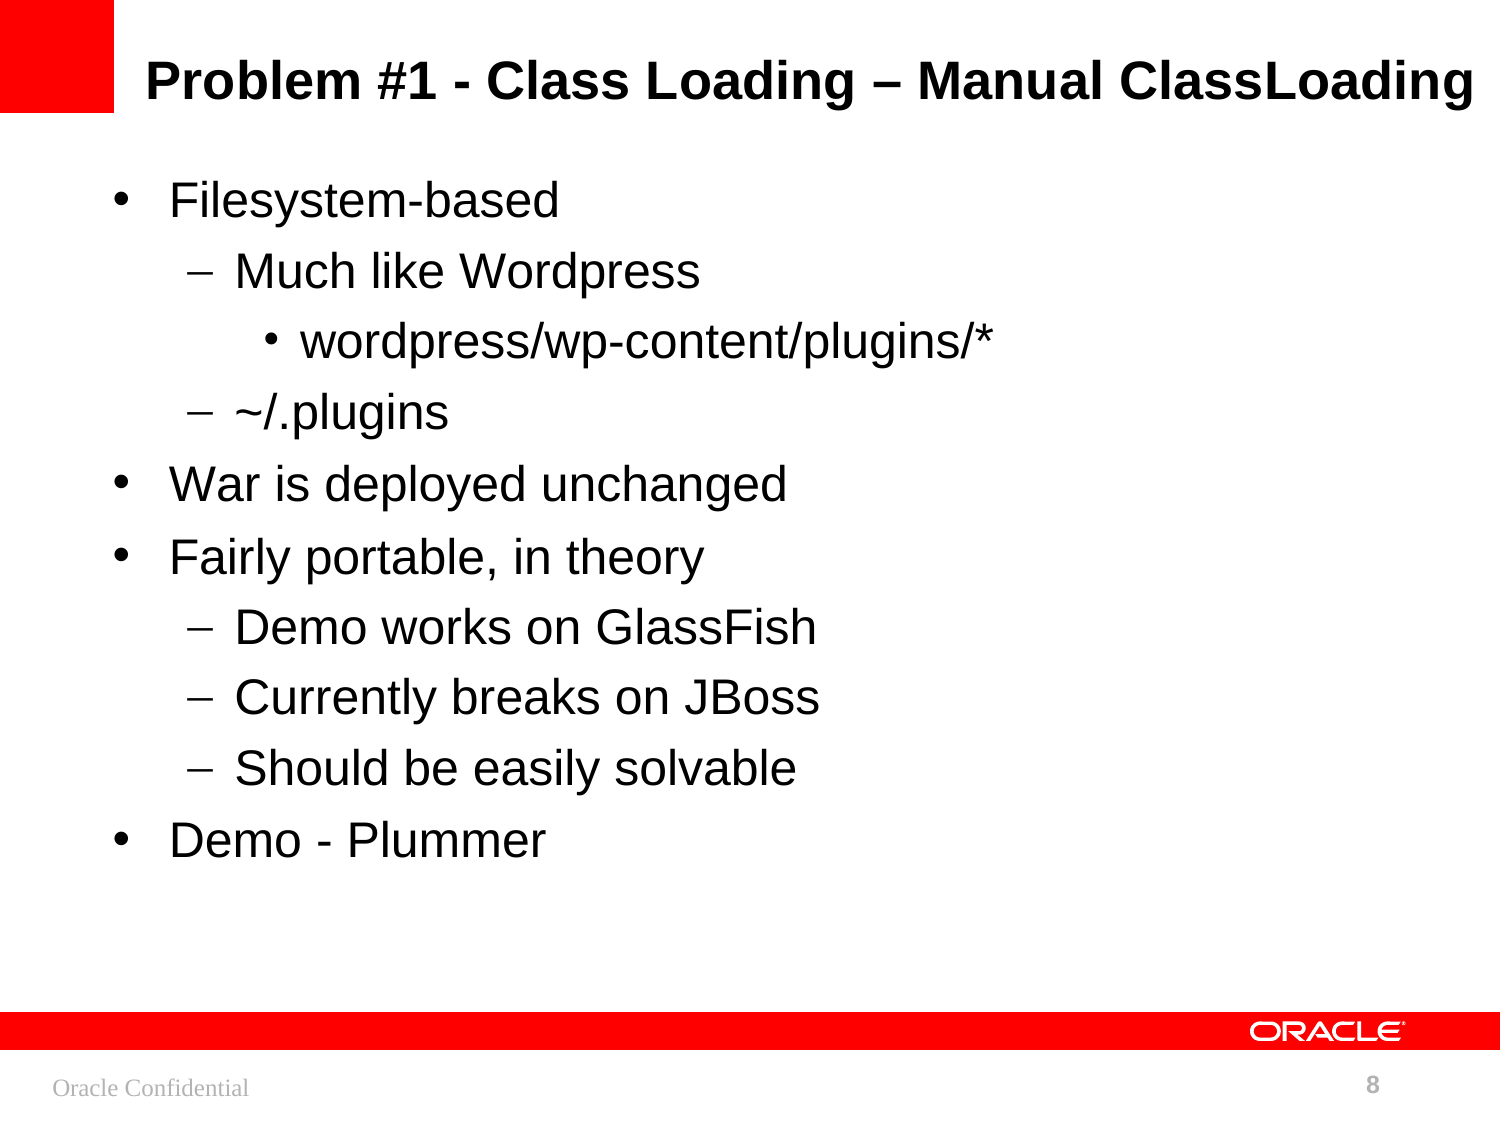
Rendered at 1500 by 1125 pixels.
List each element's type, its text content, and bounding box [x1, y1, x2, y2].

picture [0, 1012, 1500, 1050]
list Filesystem-based Much like Wordpress wordpress/wp-content/plugins/* ~/.plugins War is deployed unchanged Fairly portable, in theory Demo works on GlassFish Currently breaks on JBoss Should be easily solvable Demo - Plummer [112, 167, 1430, 881]
title Problem #1 - Class Loading – Manual ClassLoading [145, 45, 1500, 188]
picture [0, 0, 114, 113]
